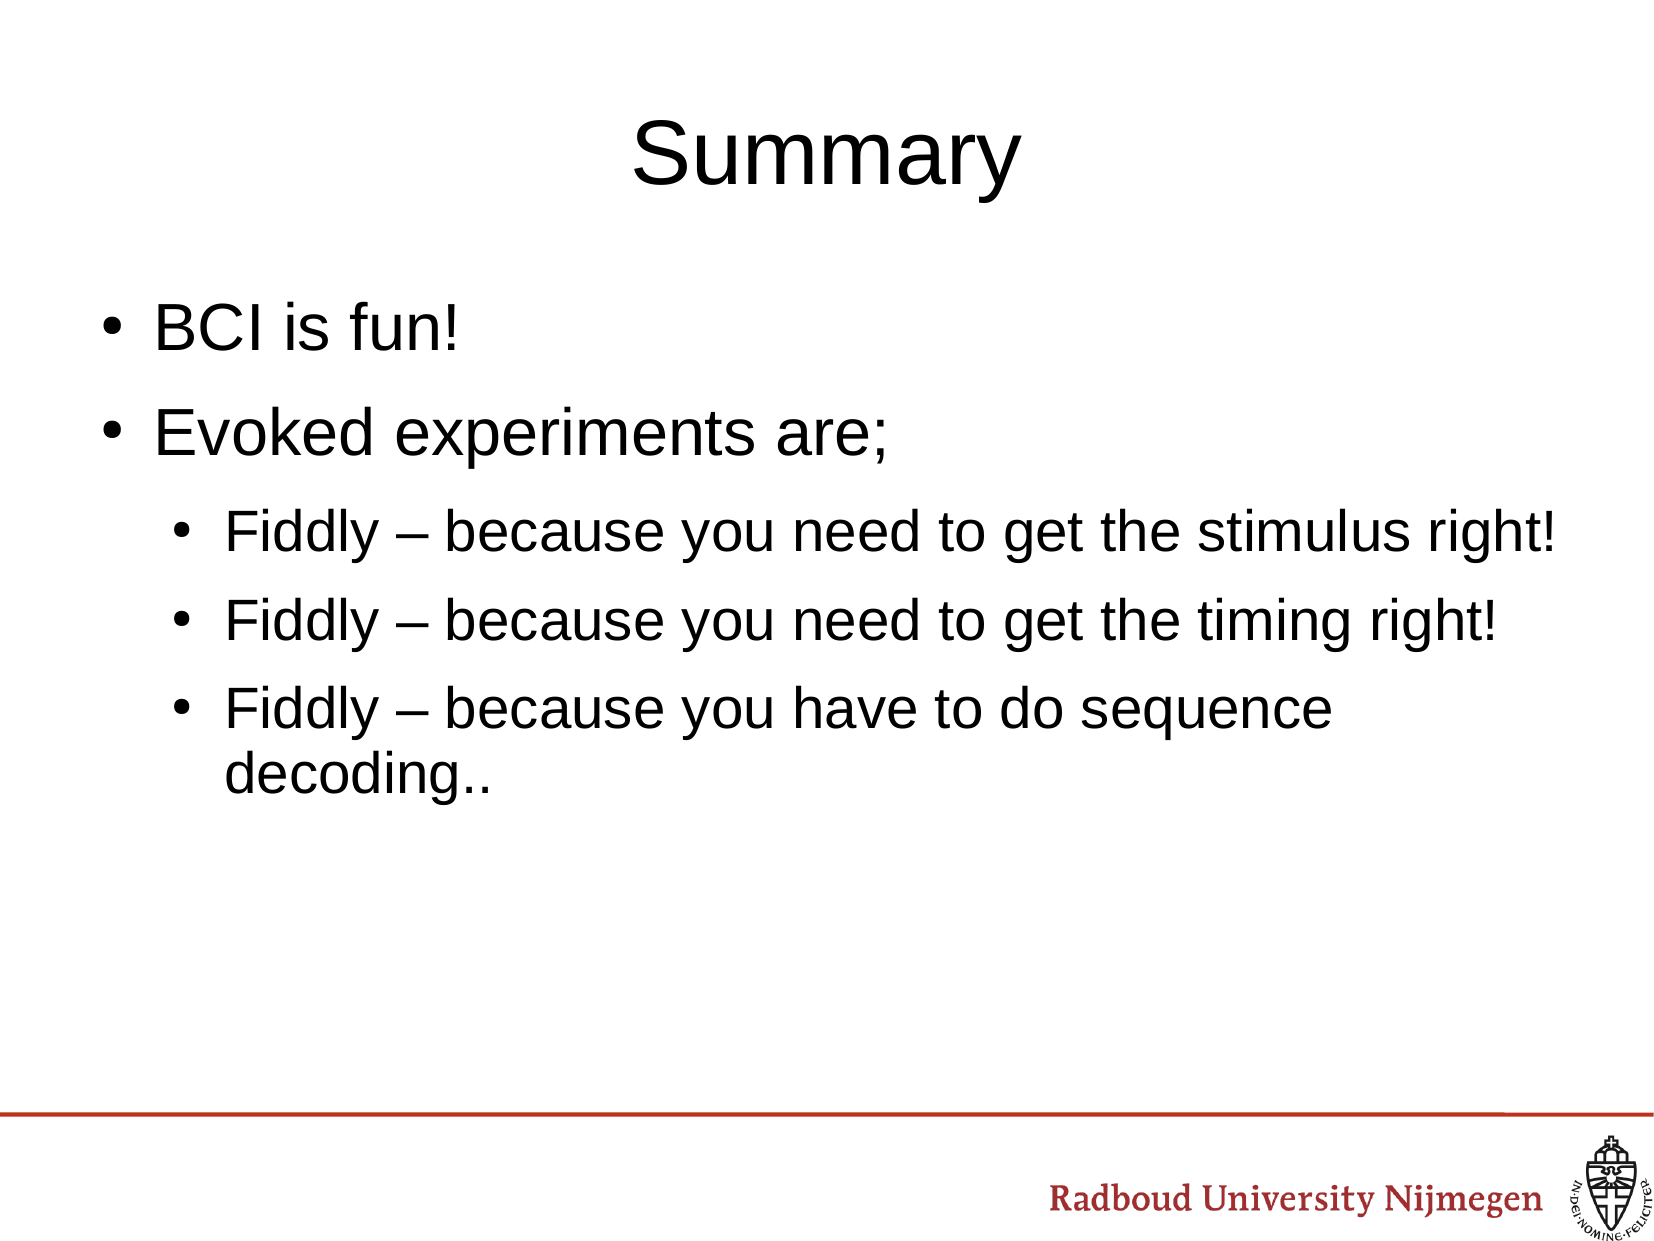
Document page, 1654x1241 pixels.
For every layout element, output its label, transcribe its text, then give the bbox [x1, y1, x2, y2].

title Summary [82, 49, 1571, 257]
picture [1050, 1134, 1654, 1241]
list BCI is fun! Evoked experiments are; Fiddly – because you need to get the stimulus right! Fiddly – because you need to get the timing right! Fiddly – because you have to do sequence decoding.. [82, 290, 1571, 1109]
